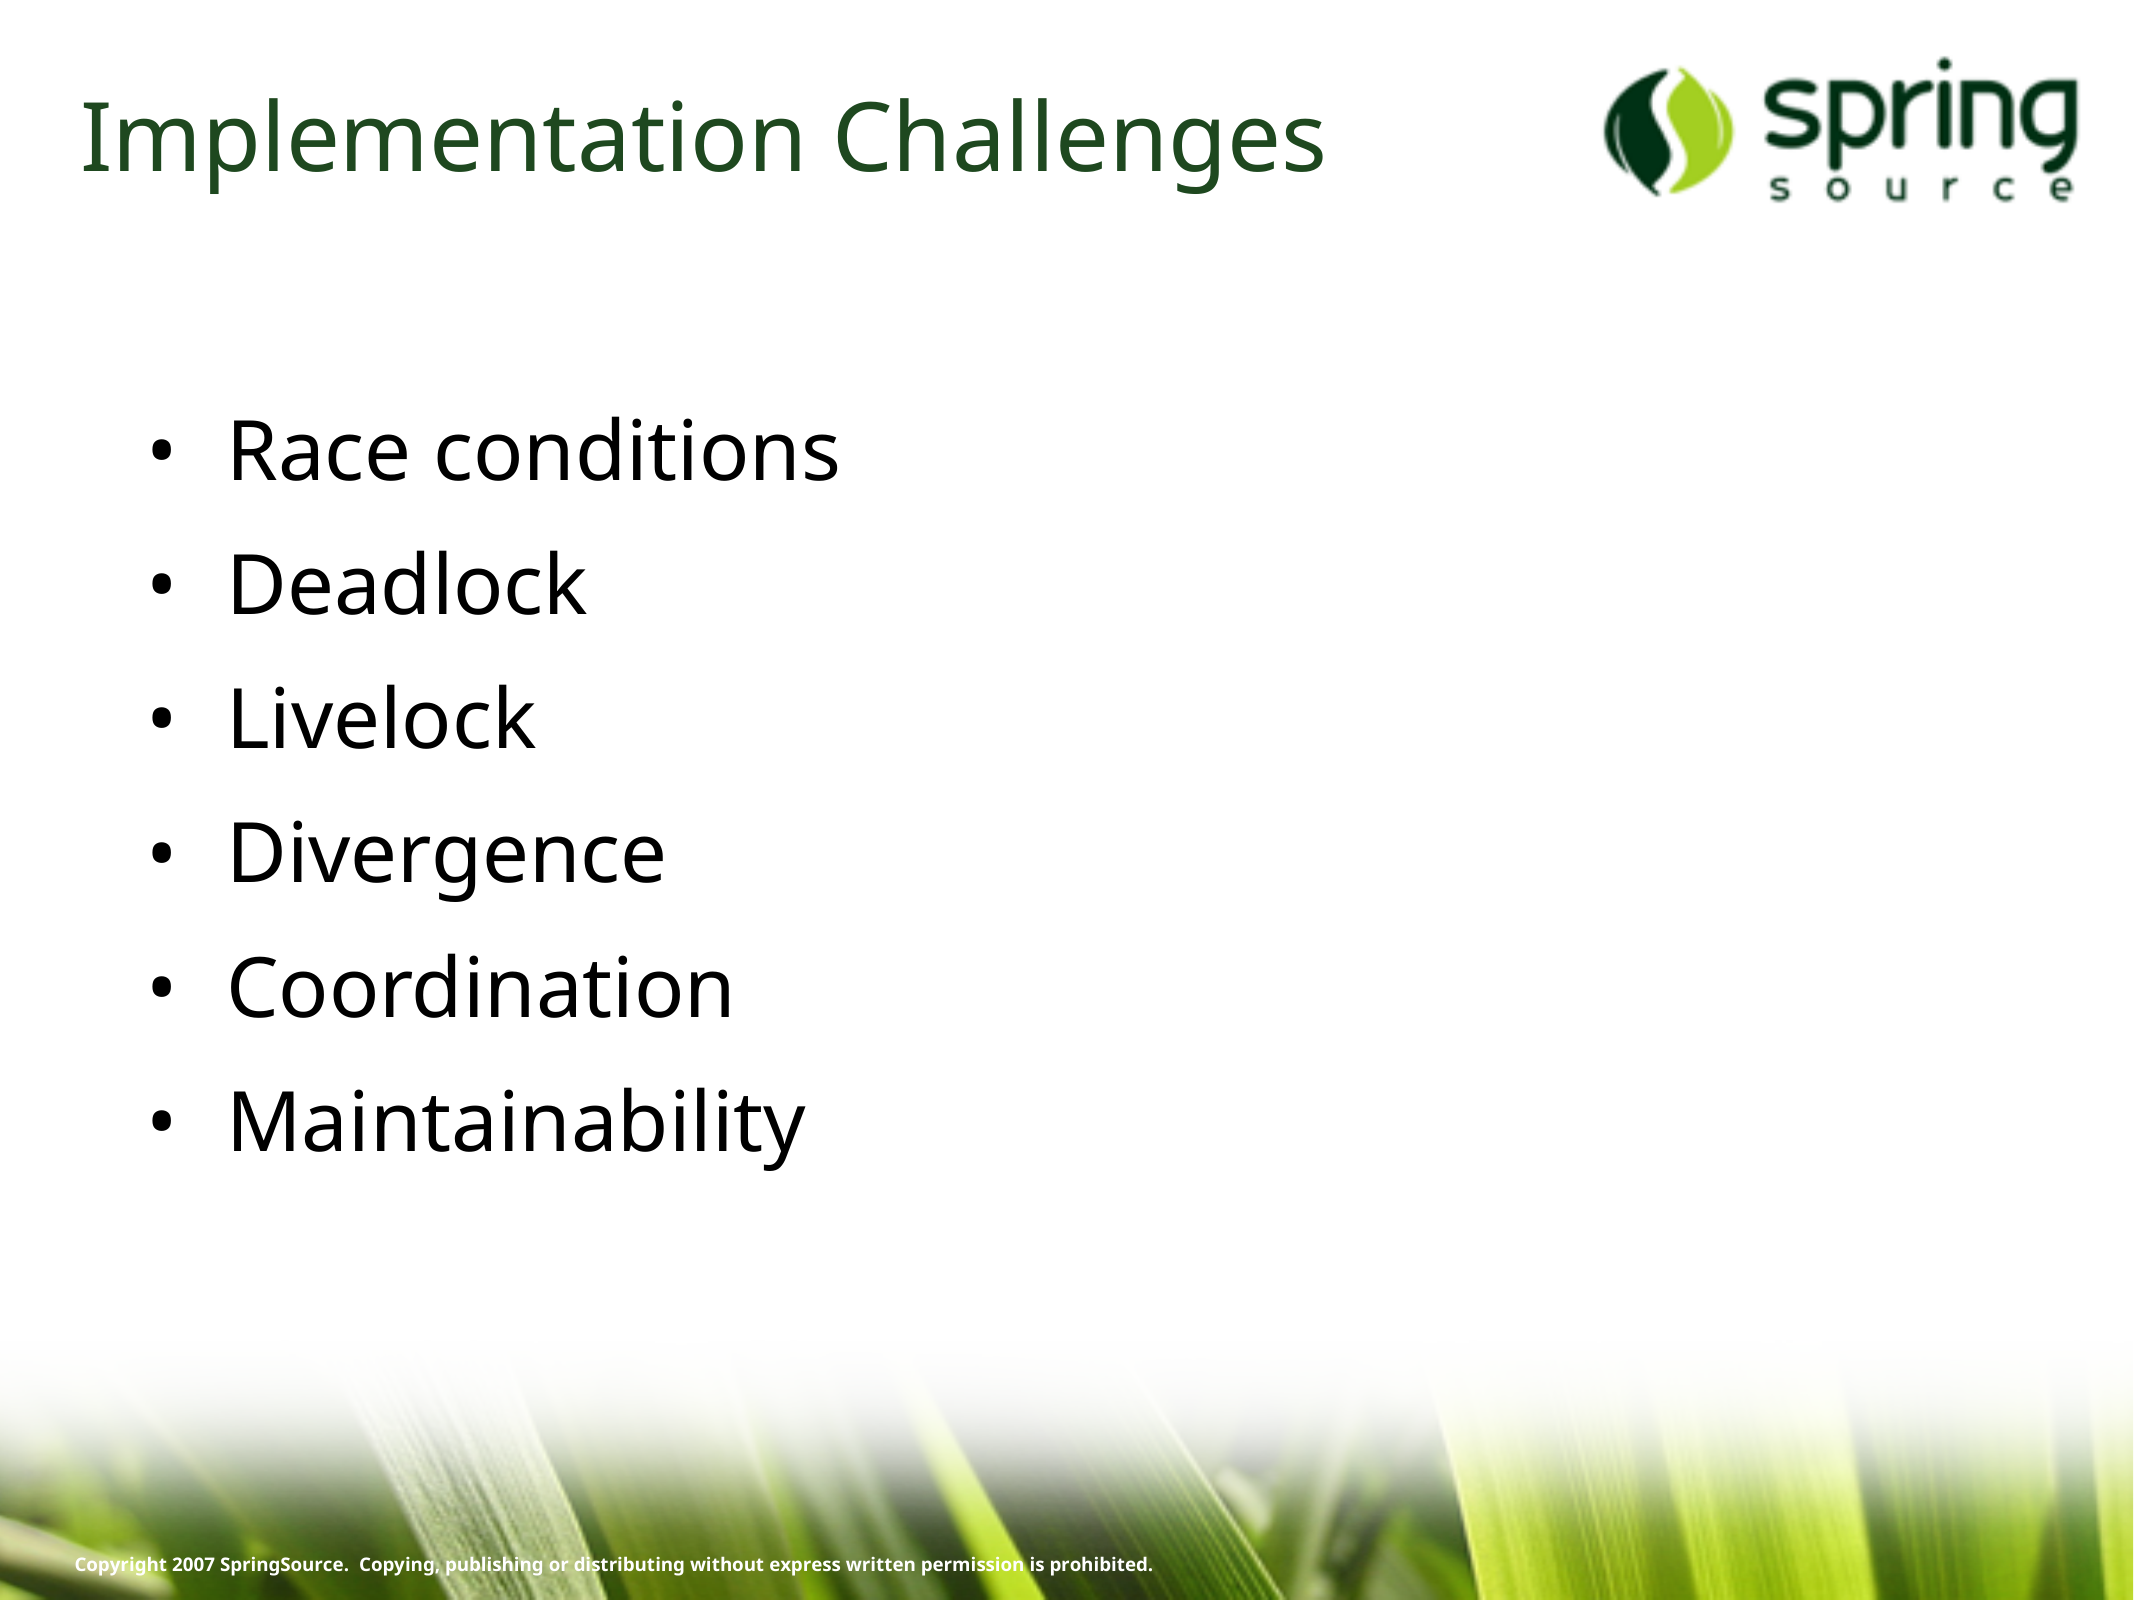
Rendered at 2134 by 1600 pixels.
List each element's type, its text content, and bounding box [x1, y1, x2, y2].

title Implementation Challenges [80, 16, 1548, 253]
list Race conditions Deadlock Livelock Divergence Coordination Maintainability [146, 391, 1982, 1319]
picture [0, 1340, 2134, 1600]
picture [1555, 46, 2134, 224]
